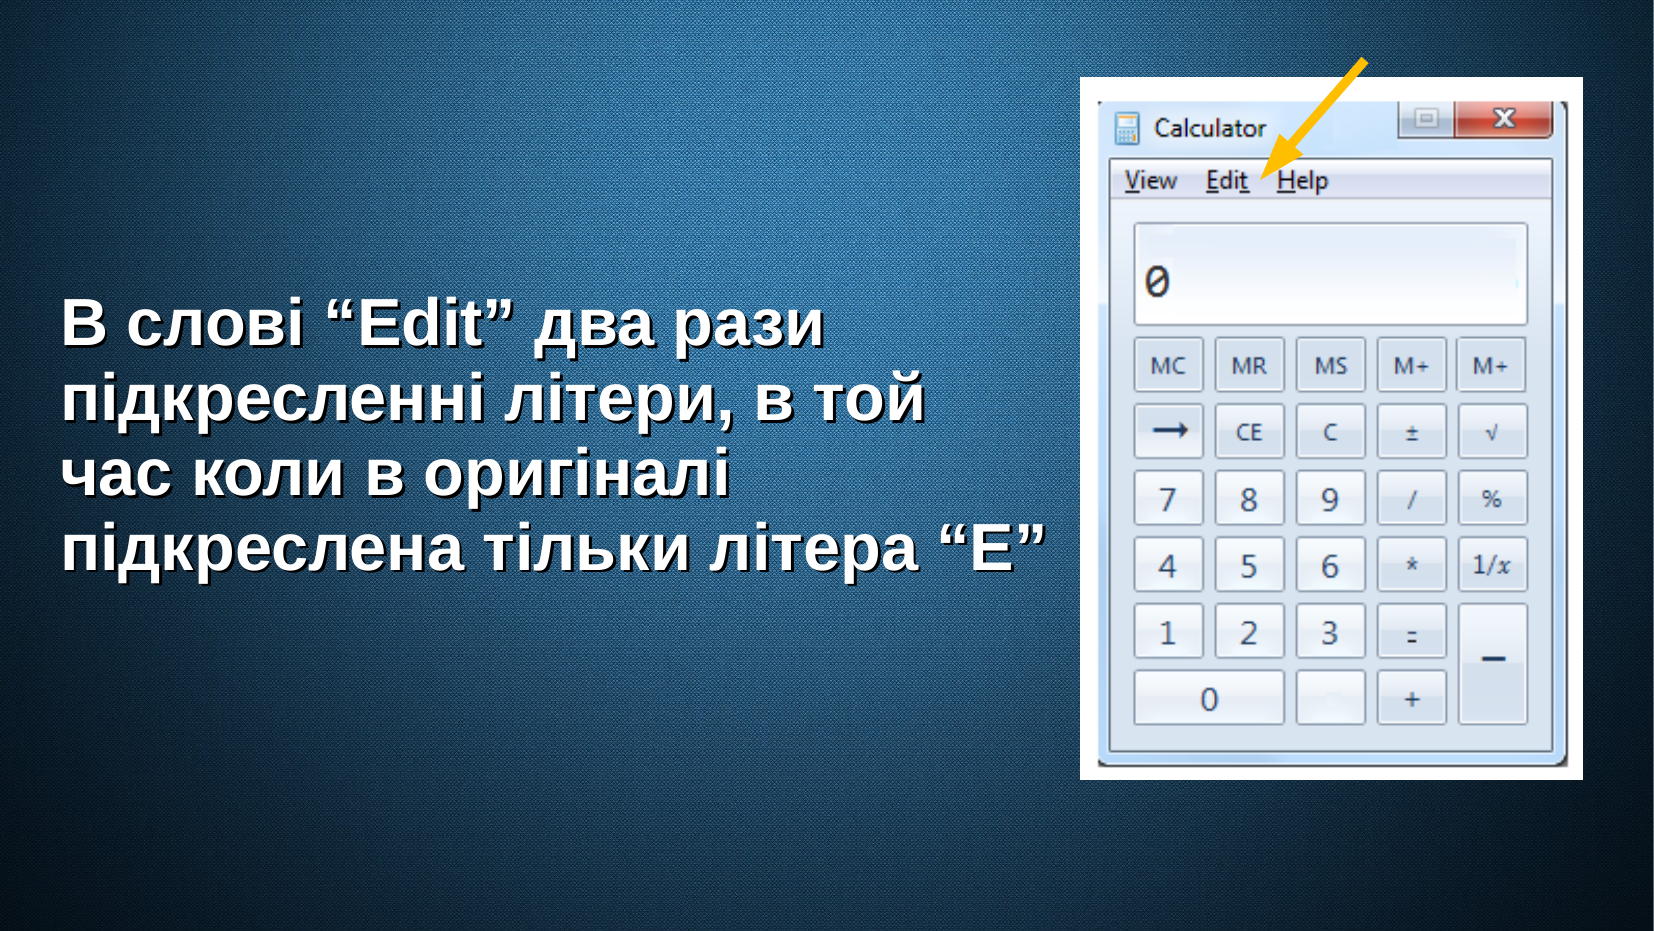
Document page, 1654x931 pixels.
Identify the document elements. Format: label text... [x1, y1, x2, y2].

text_box В слові “Edit” два рази підкресленні літери, в той час коли в оригіналі підкреслена тільки літера “E” [60, 30, 1051, 840]
picture [0, 0, 1654, 931]
